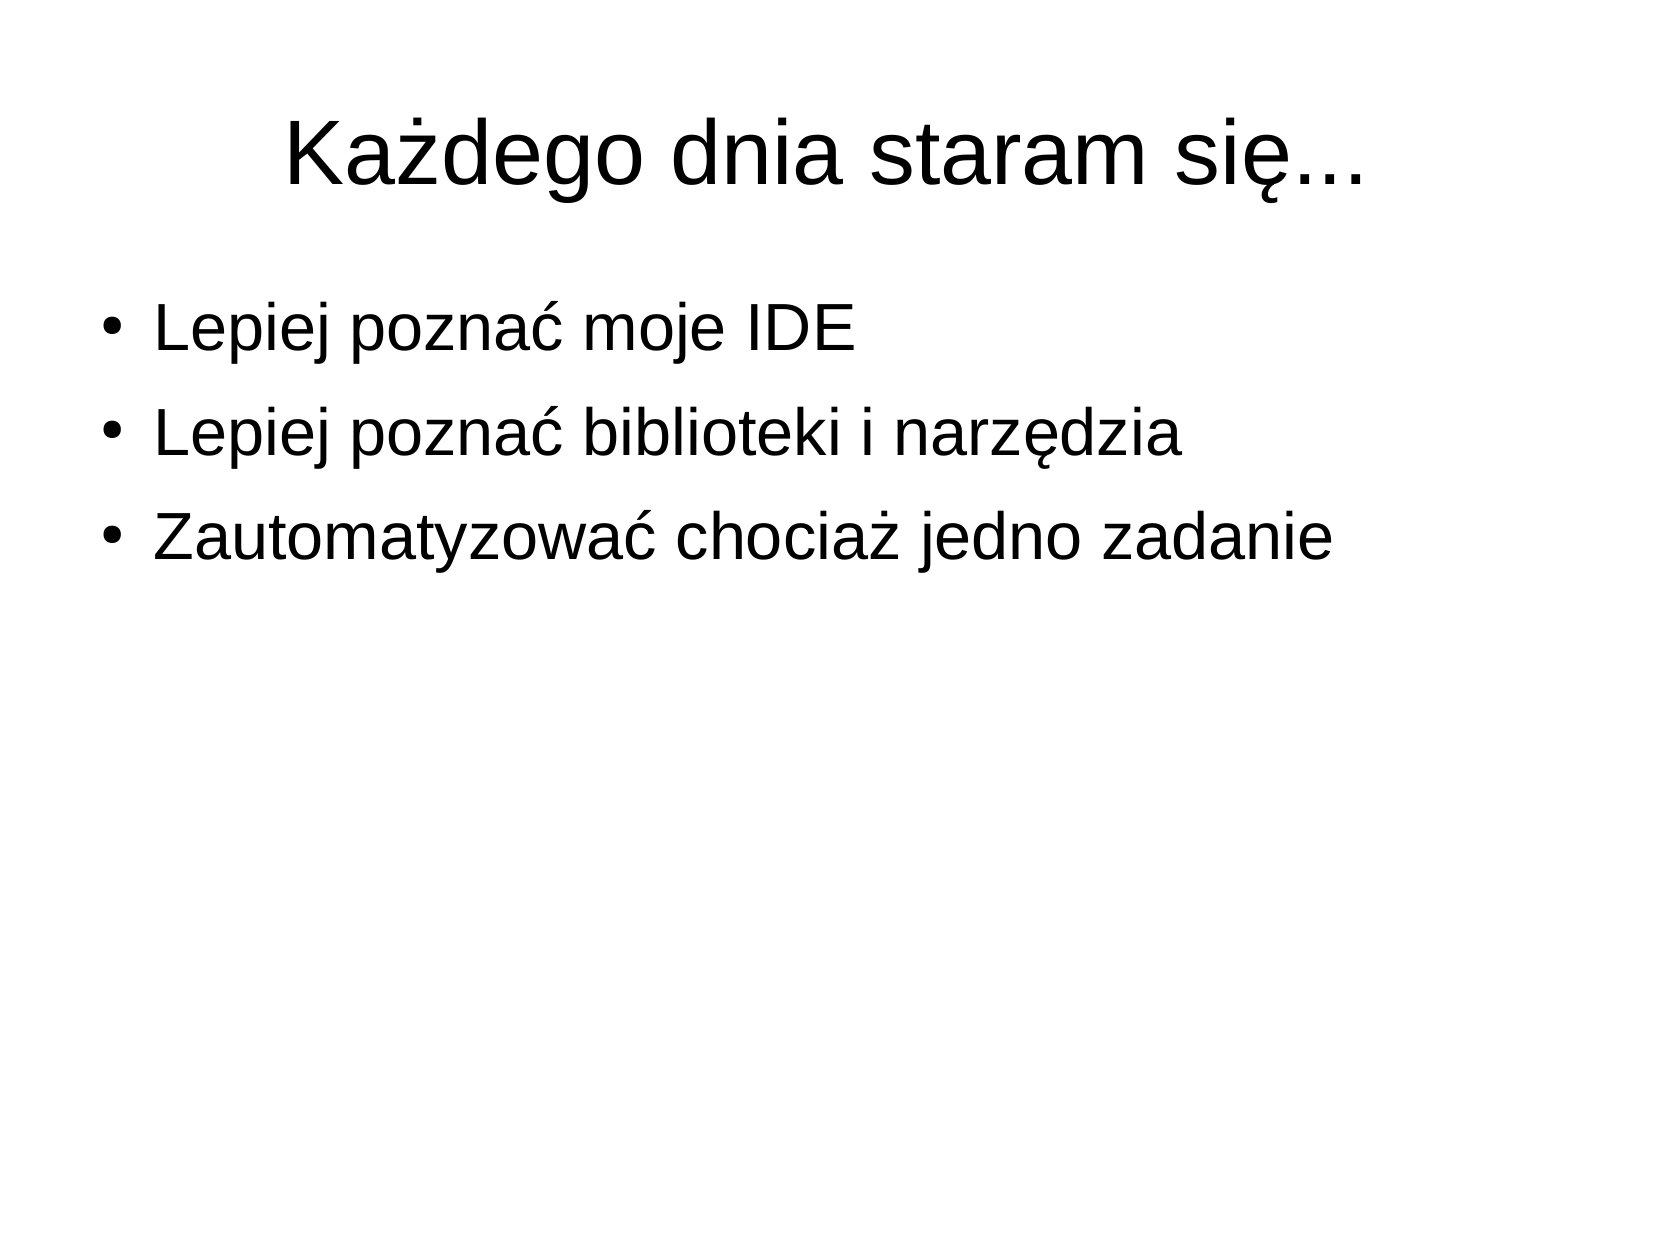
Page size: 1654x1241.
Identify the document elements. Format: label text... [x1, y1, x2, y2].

list Lepiej poznać moje IDE Lepiej poznać biblioteki i narzędzia Zautomatyzować chociaż jedno zadanie [82, 290, 1538, 1010]
title Każdego dnia staram się... [82, 49, 1571, 257]
